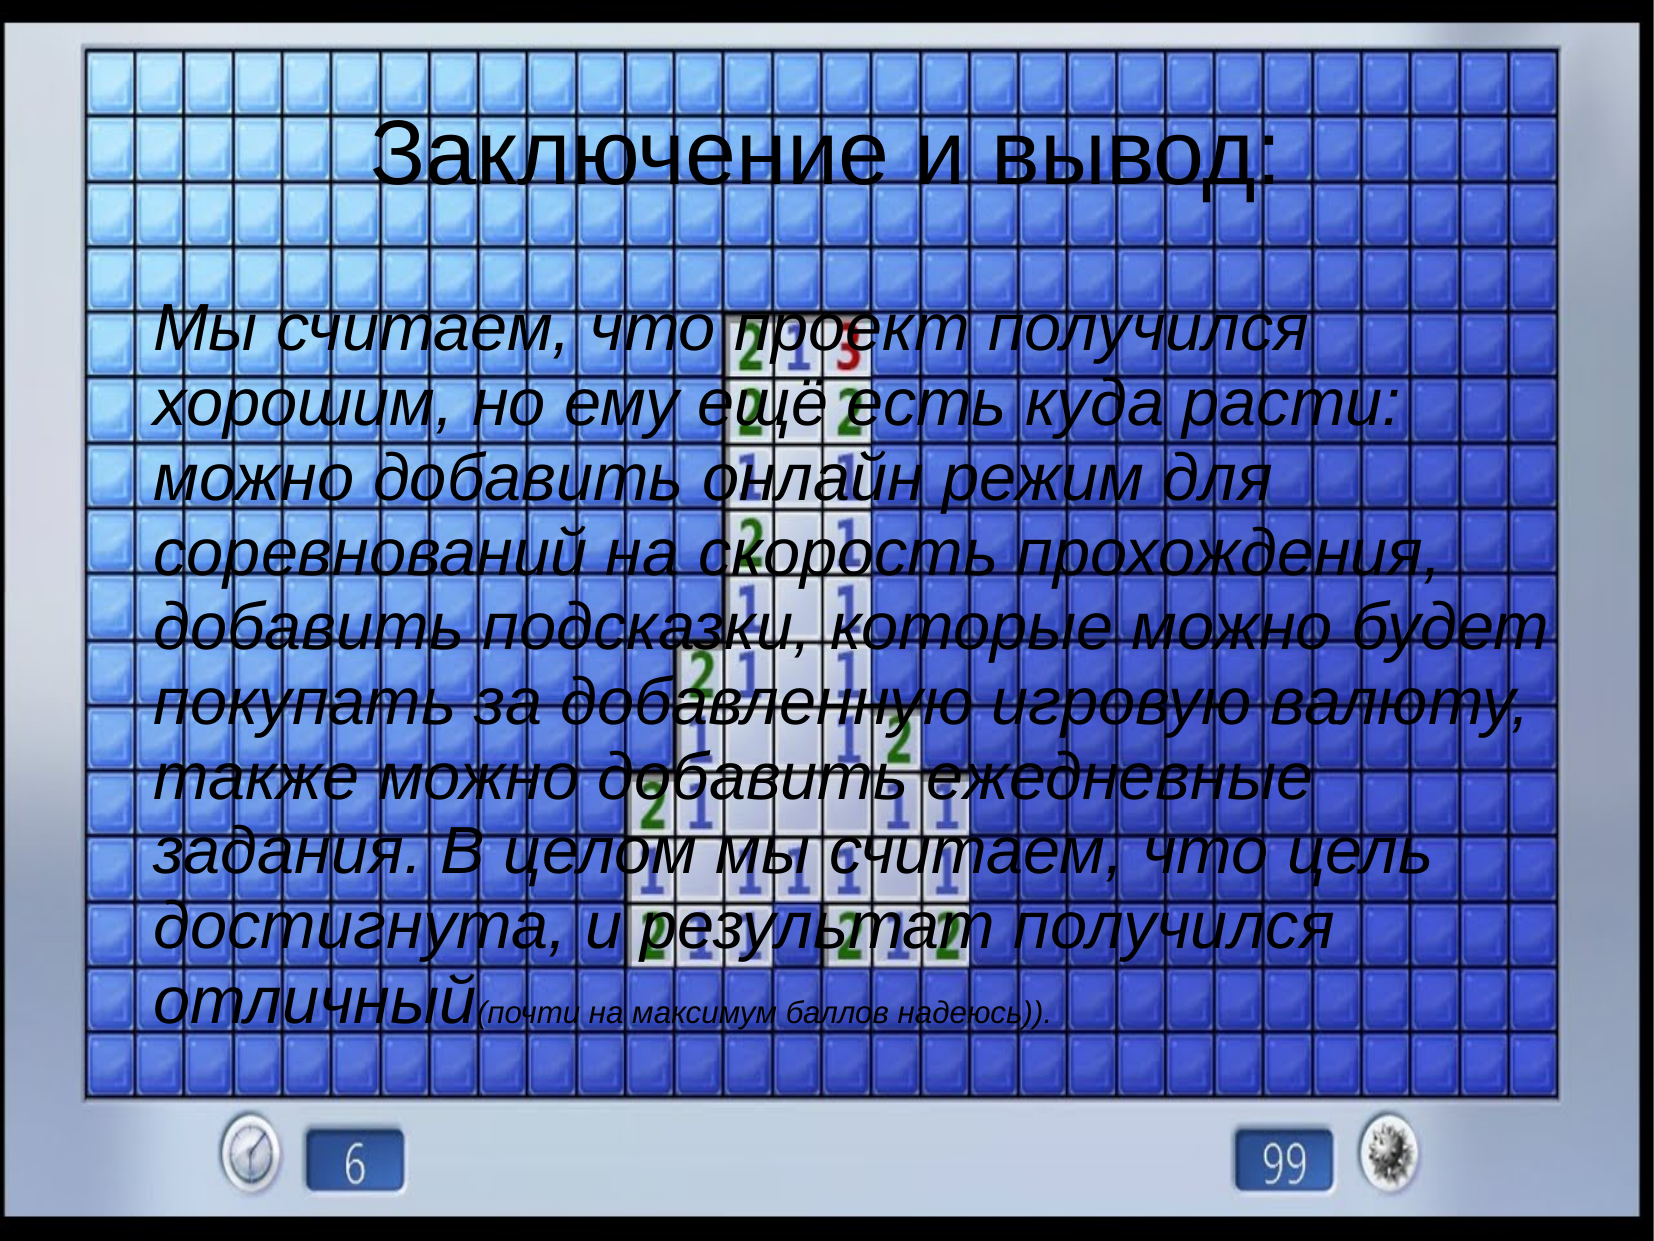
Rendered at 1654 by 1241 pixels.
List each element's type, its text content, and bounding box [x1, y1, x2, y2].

title Заключение и вывод: [82, 49, 1571, 257]
list Мы считаем, что проект получился хорошим, но ему ещё есть куда расти: можно добавить онлайн режим для соревнований на скорость прохождения, добавить подсказки, которые можно будет покупать за добавленную игровую валюту, также можно добавить ежедневные задания. В целом мы считаем, что цель достигнута, и результат получился отличный(почти на максимум баллов надеюсь)). [82, 290, 1571, 1109]
picture [0, 0, 1654, 1241]
